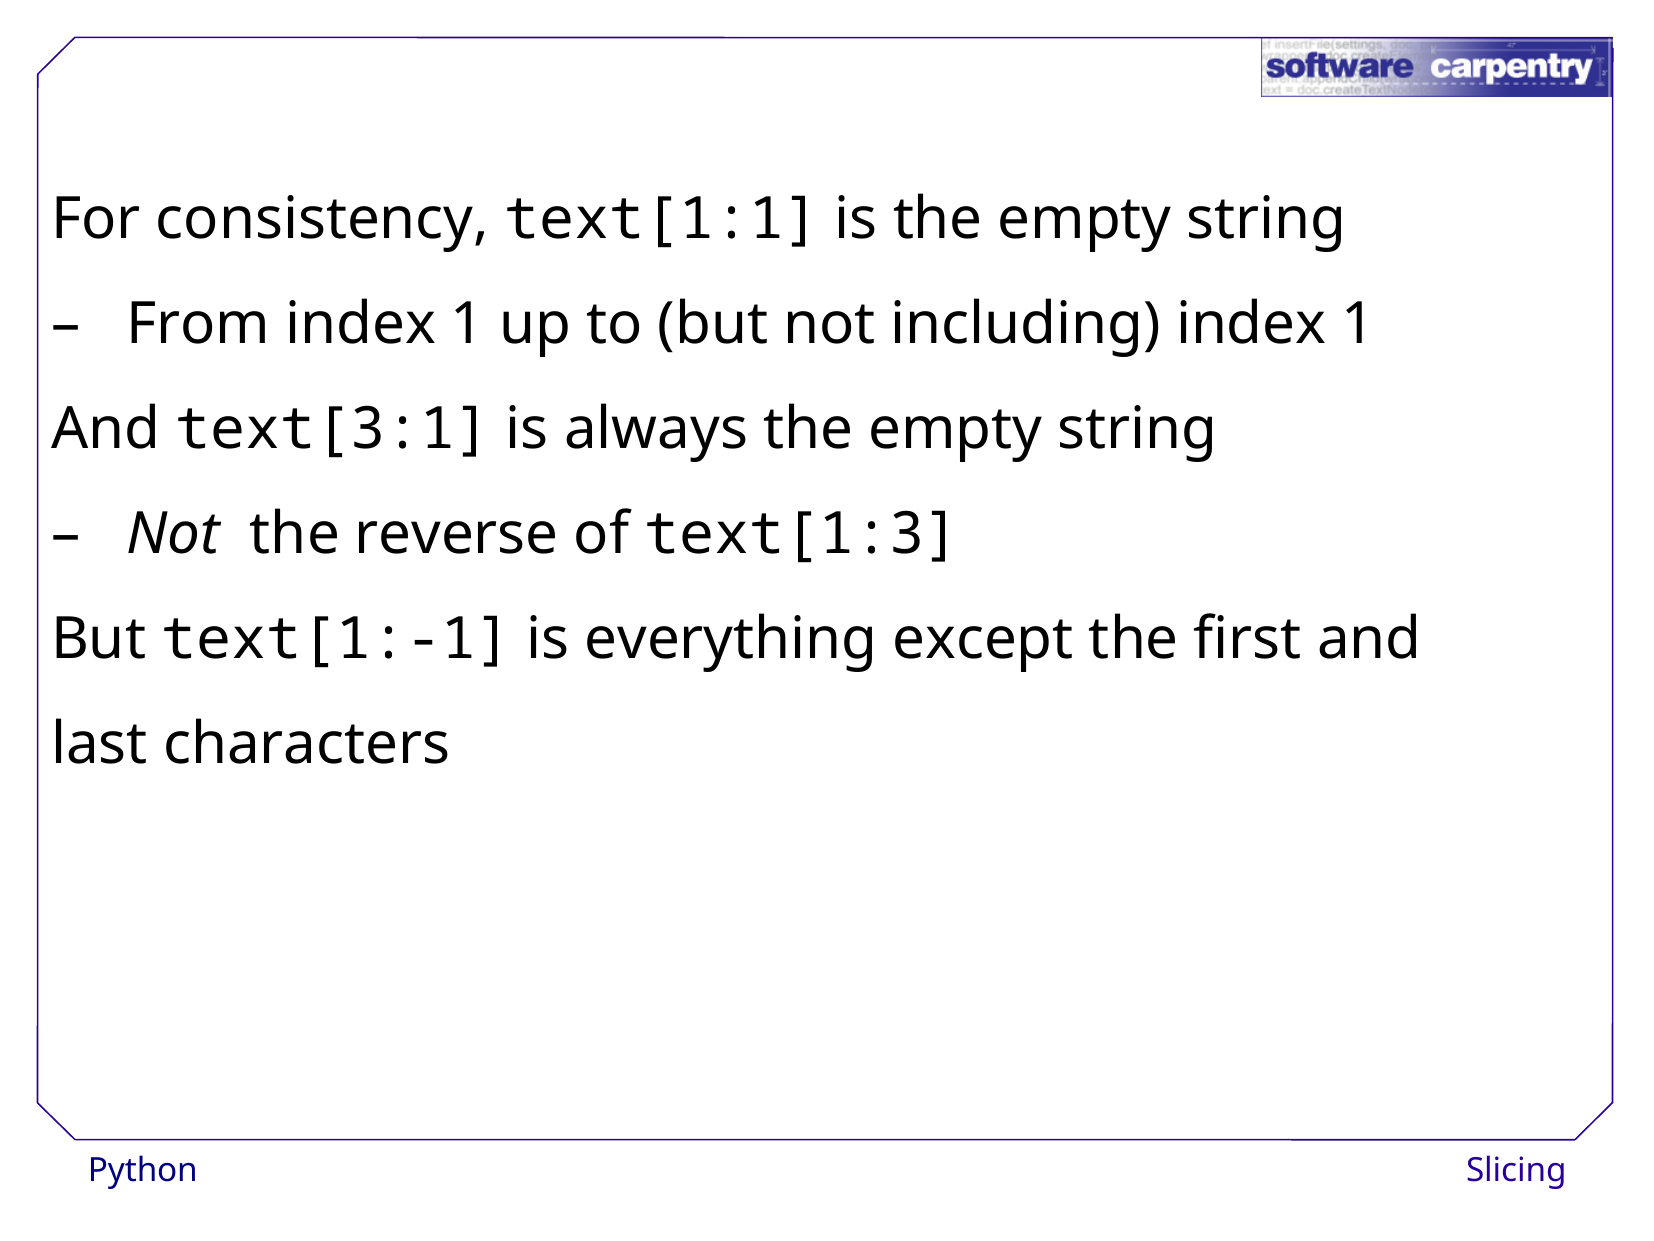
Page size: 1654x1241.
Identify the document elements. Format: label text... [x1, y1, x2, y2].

picture [1261, 39, 1613, 97]
text_box For consistency, text[1:1] is the empty string – From index 1 up to (but not including) index 1 And text[3:1] is always the empty string – Not the reverse of text[1:3] But text[1:-1] is everything except the first and last characters [36, 137, 1587, 784]
